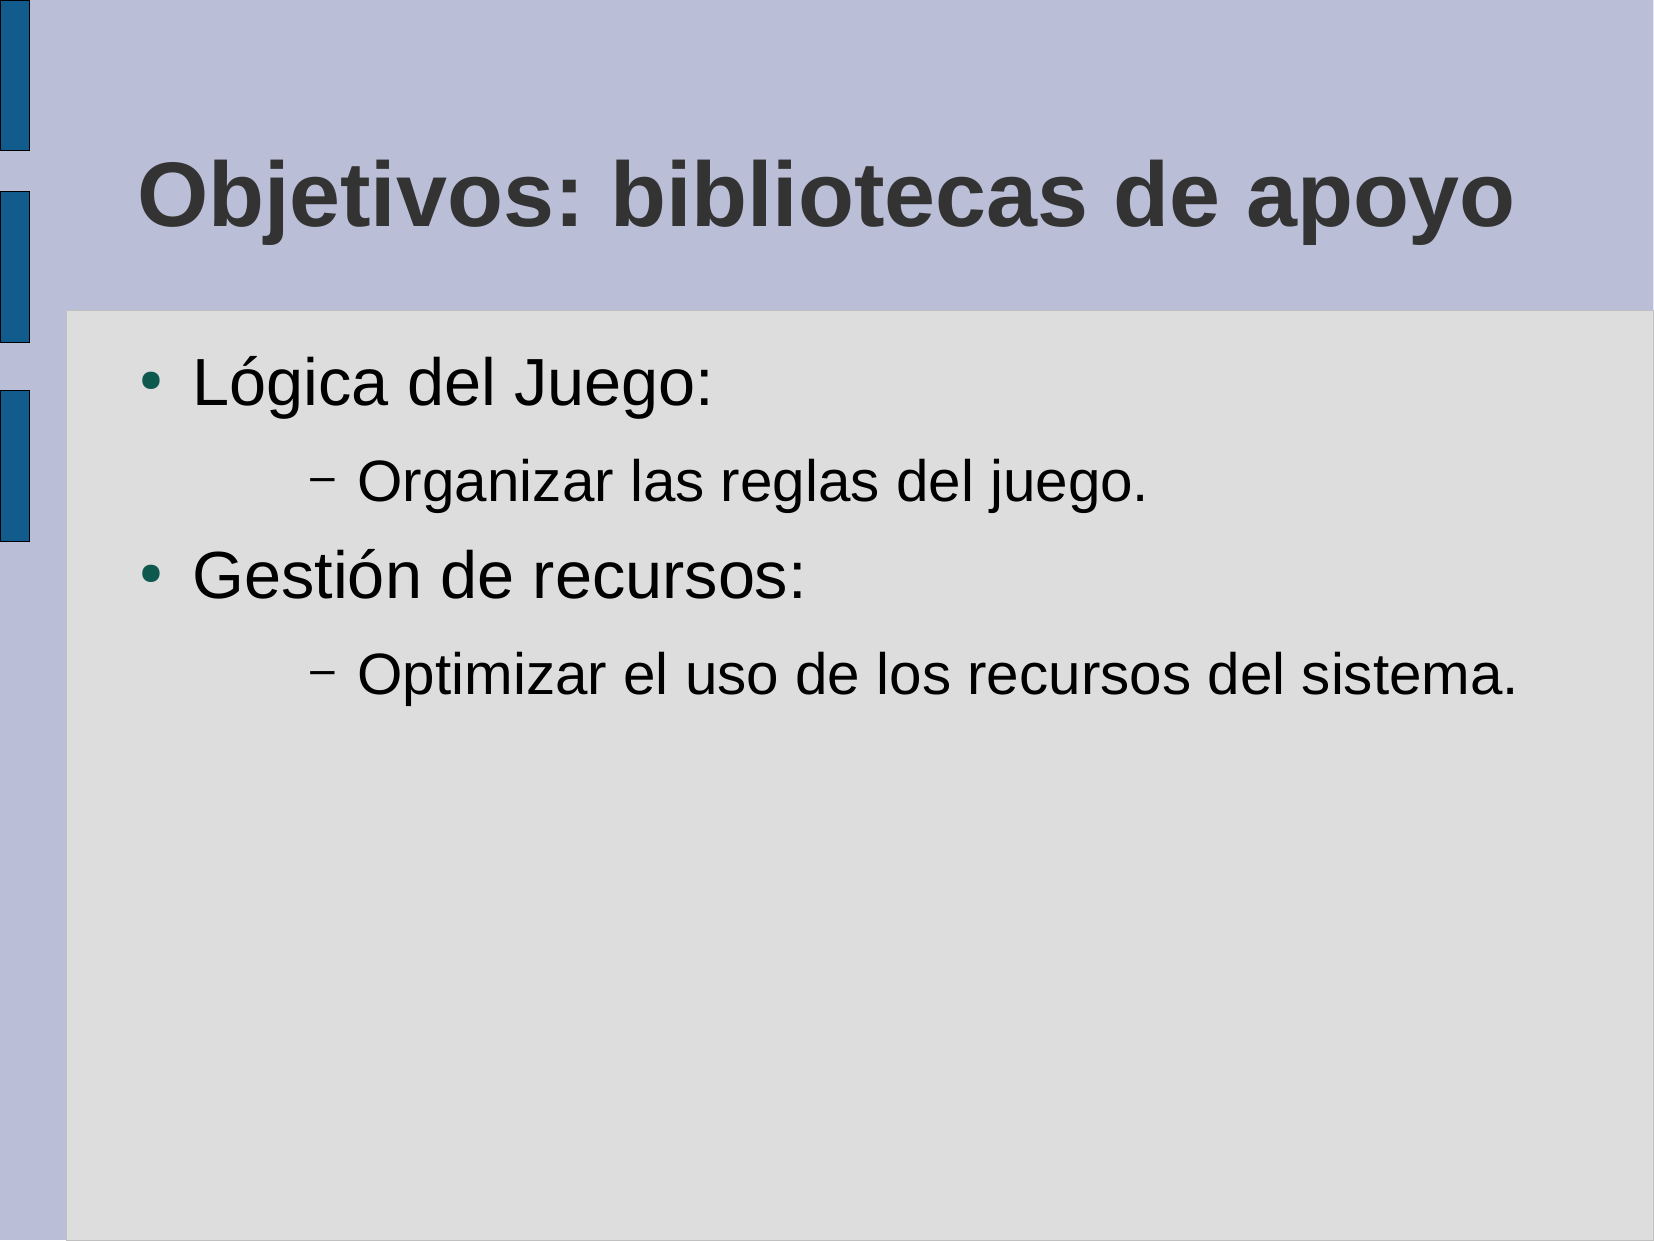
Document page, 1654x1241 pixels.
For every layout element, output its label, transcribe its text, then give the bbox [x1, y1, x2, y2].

title Objetivos: bibliotecas de apoyo [121, 91, 1534, 299]
list Lógica del Juego: Organizar las reglas del juego. Gestión de recursos: Optimizar el uso de los recursos del sistema. [121, 344, 1534, 1127]
